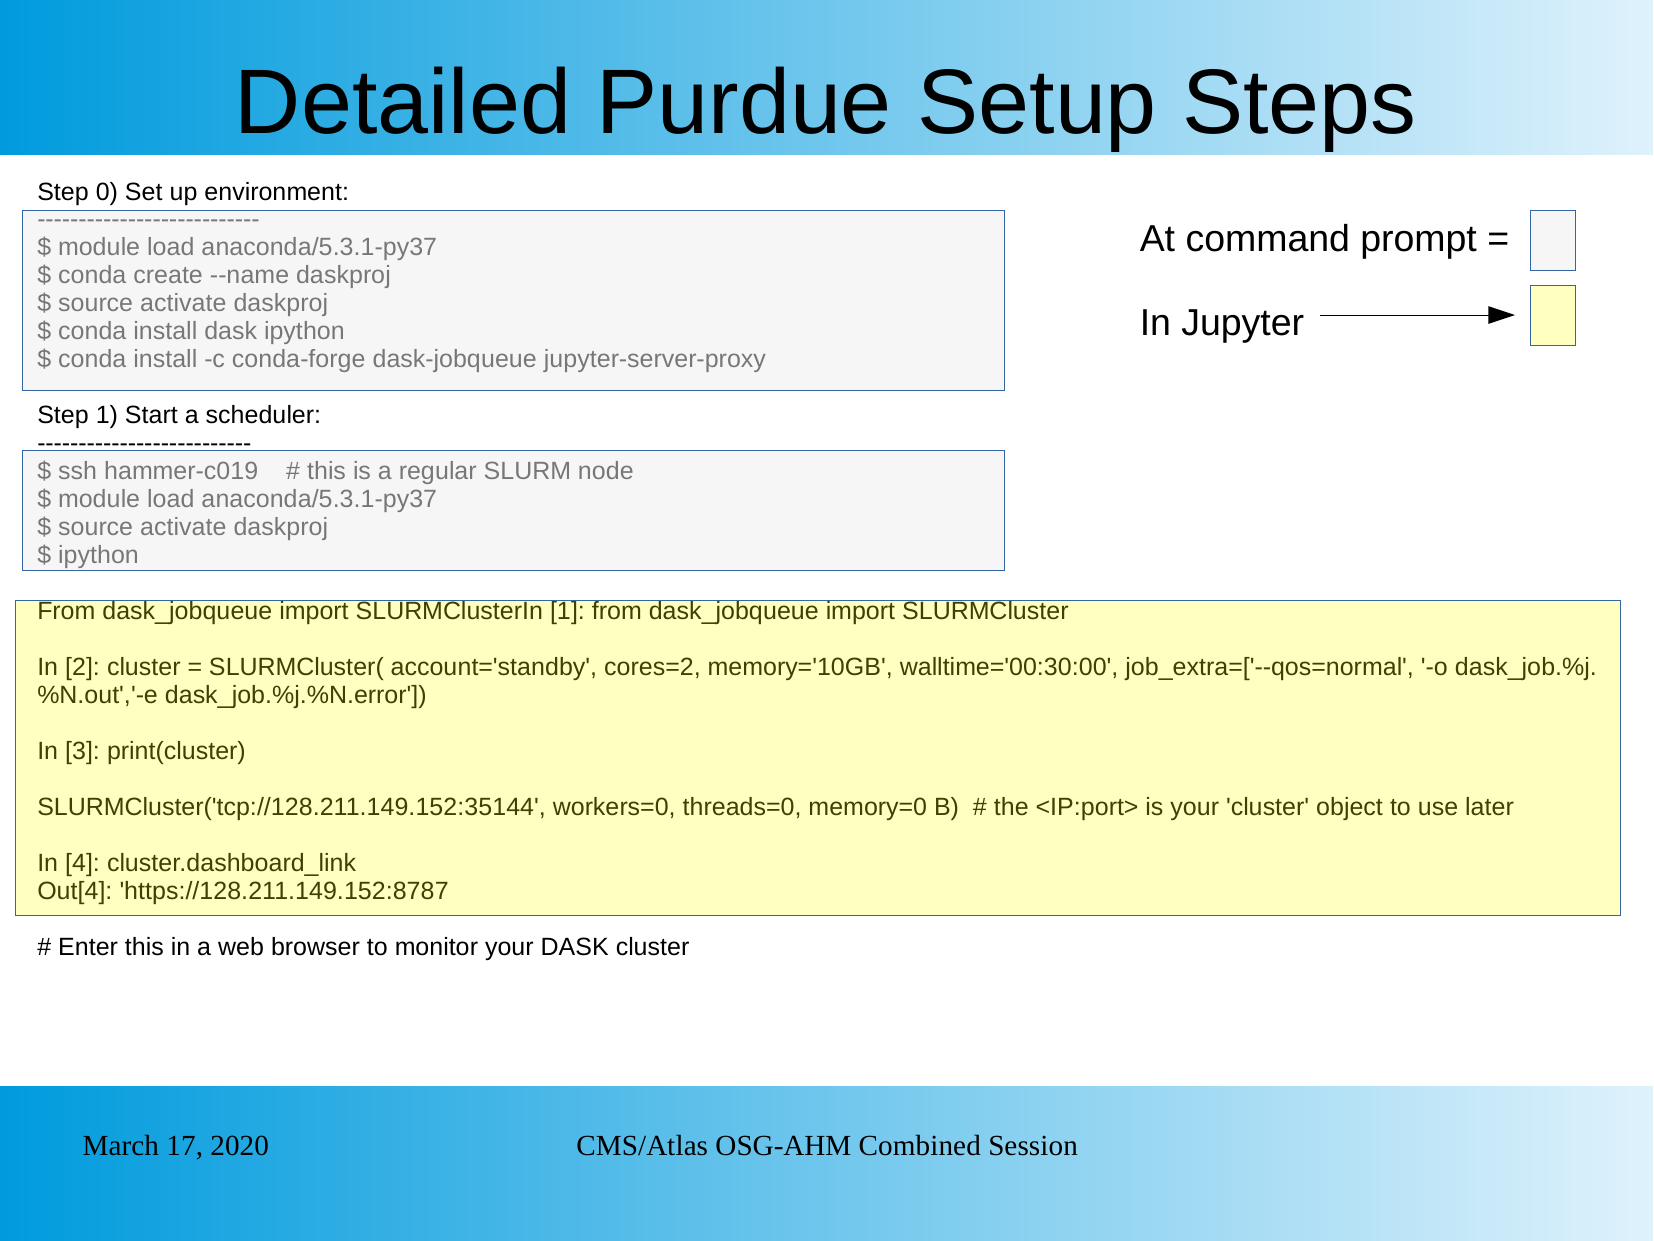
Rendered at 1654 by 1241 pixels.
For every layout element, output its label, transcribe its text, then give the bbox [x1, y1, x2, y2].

text_box [15, 600, 1621, 916]
text_box [22, 450, 1005, 571]
text_box Step 0) Set up environment: --------------------------- $ module load anaconda/5.3.1-py37 $ conda create --name daskproj $ source activate daskproj $ conda install dask ipython $ conda install -c conda-forge dask-jobqueue jupyter-server-proxy Step 1) Start a scheduler: -------------------------- $ ssh hammer-c019 # this is a regular SLURM node $ module load anaconda/5.3.1-py37 $ source activate daskproj $ ipython From dask_jobqueue import SLURMClusterIn [1]: from dask_jobqueue import SLURMCluster In [2]: cluster = SLURMCluster( account='standby', cores=2, memory='10GB', walltime='00:30:00', job_extra=['--qos=normal', '-o dask_job.%j.%N.out','-e dask_job.%j.%N.error']) In [3]: print(cluster) SLURMCluster('tcp://128.211.149.152:35144', workers=0, threads=0, memory=0 B) # the <IP:port> is your 'cluster' object to use later In [4]: cluster.dashboard_link Out[4]: 'https://128.211.149.152:8787 # Enter this in a web browser to monitor your DASK cluster [22, 169, 1654, 1067]
text_box [1530, 210, 1576, 271]
text_box At command prompt = In Jupyter [1125, 210, 1525, 351]
title Detailed Purdue Setup Steps [82, 49, 1571, 155]
text_box [1530, 285, 1576, 346]
text_box [22, 210, 1005, 391]
